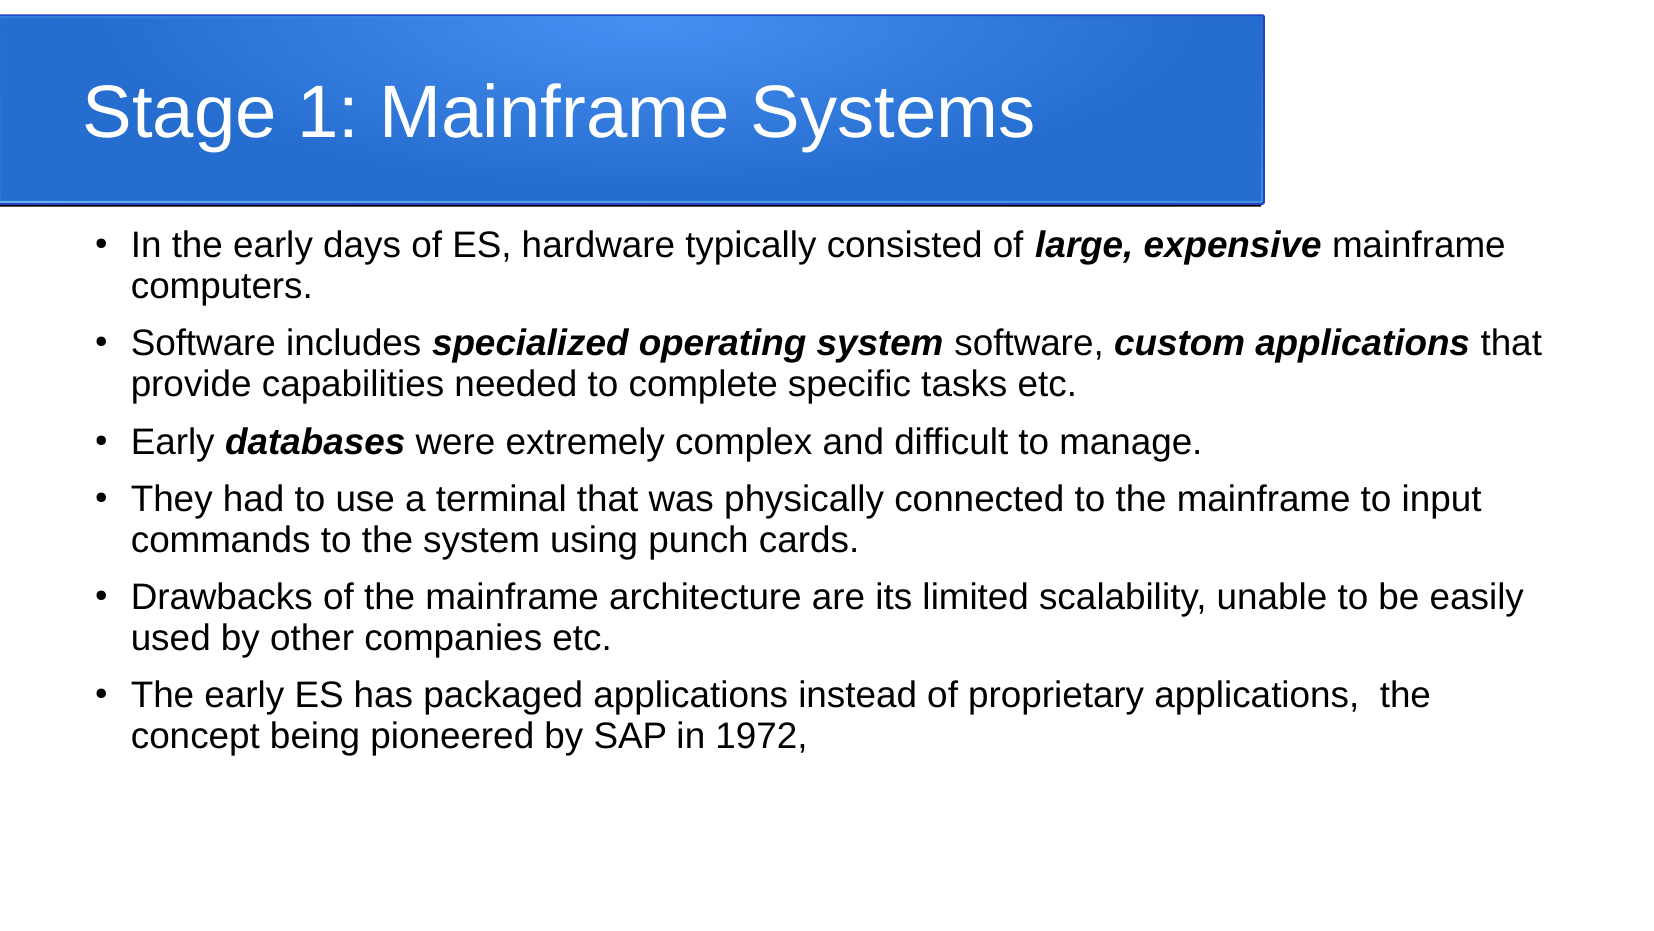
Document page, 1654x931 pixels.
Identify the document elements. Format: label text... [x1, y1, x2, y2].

list In the early days of ES, hardware typically consisted of large, expensive mainframe computers. Software includes specialized operating system software, custom applications that provide capabilities needed to complete specific tasks etc. Early databases were extremely complex and difficult to manage. They had to use a terminal that was physically connected to the mainframe to input commands to the system using punch cards. Drawbacks of the mainframe architecture are its limited scalability, unable to be easily used by other companies etc. The early ES has packaged applications instead of proprietary applications, the concept being pioneered by SAP in 1972, [82, 224, 1571, 764]
title Stage 1: Mainframe Systems [82, 29, 1235, 196]
